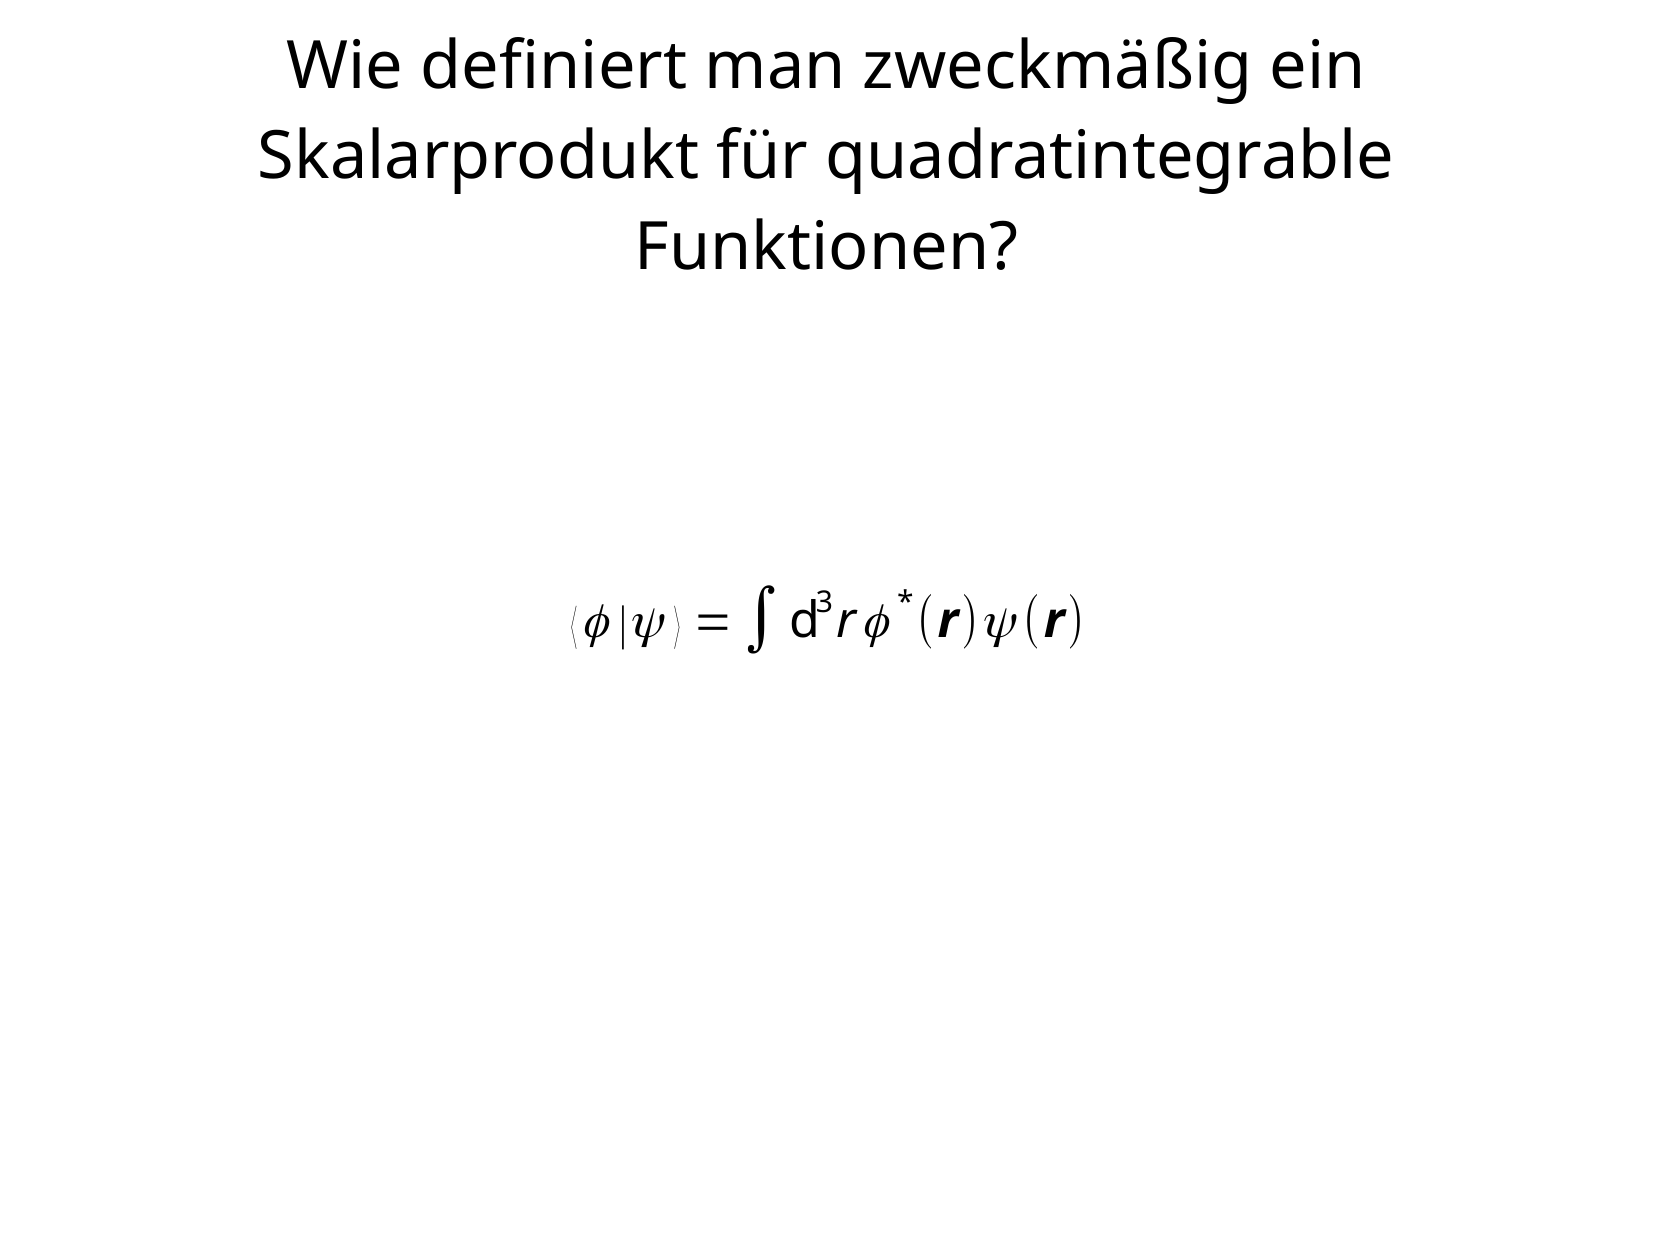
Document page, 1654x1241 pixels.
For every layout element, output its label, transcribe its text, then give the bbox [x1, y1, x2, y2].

chart [562, 582, 1091, 658]
title Wie definiert man zweckmäßig ein Skalarprodukt für quadratintegrable Funktionen? [82, 49, 1571, 257]
